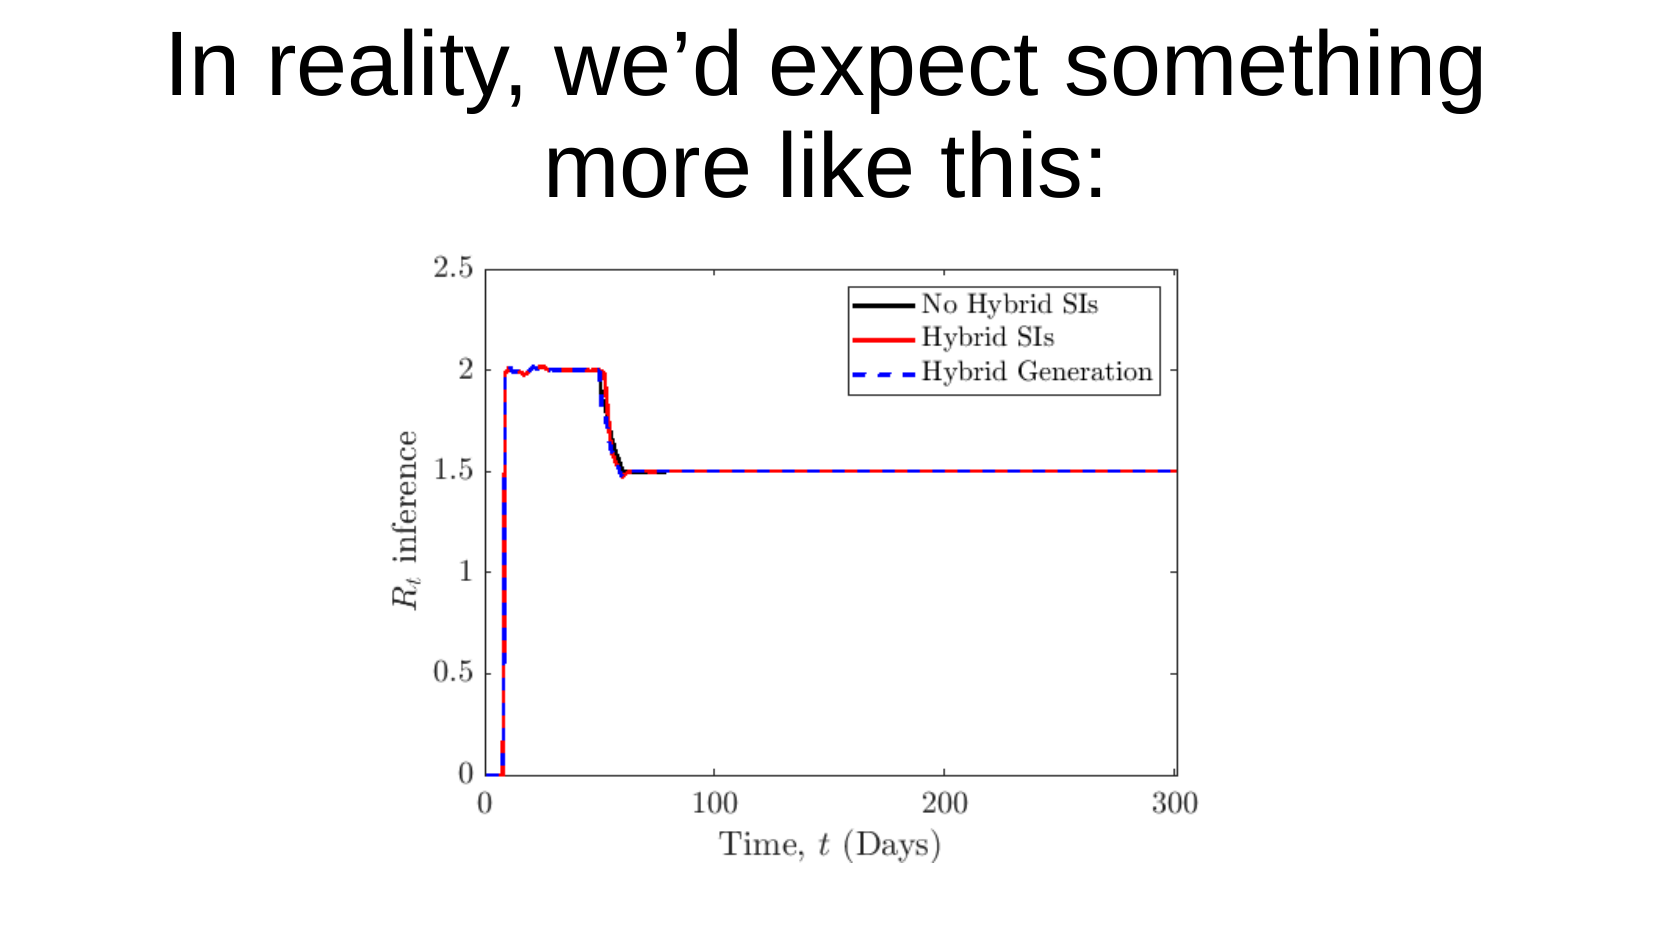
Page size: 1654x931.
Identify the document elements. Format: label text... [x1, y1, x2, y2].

picture [377, 227, 1252, 863]
title In reality, we’d expect something more like this: [82, 12, 1571, 218]
